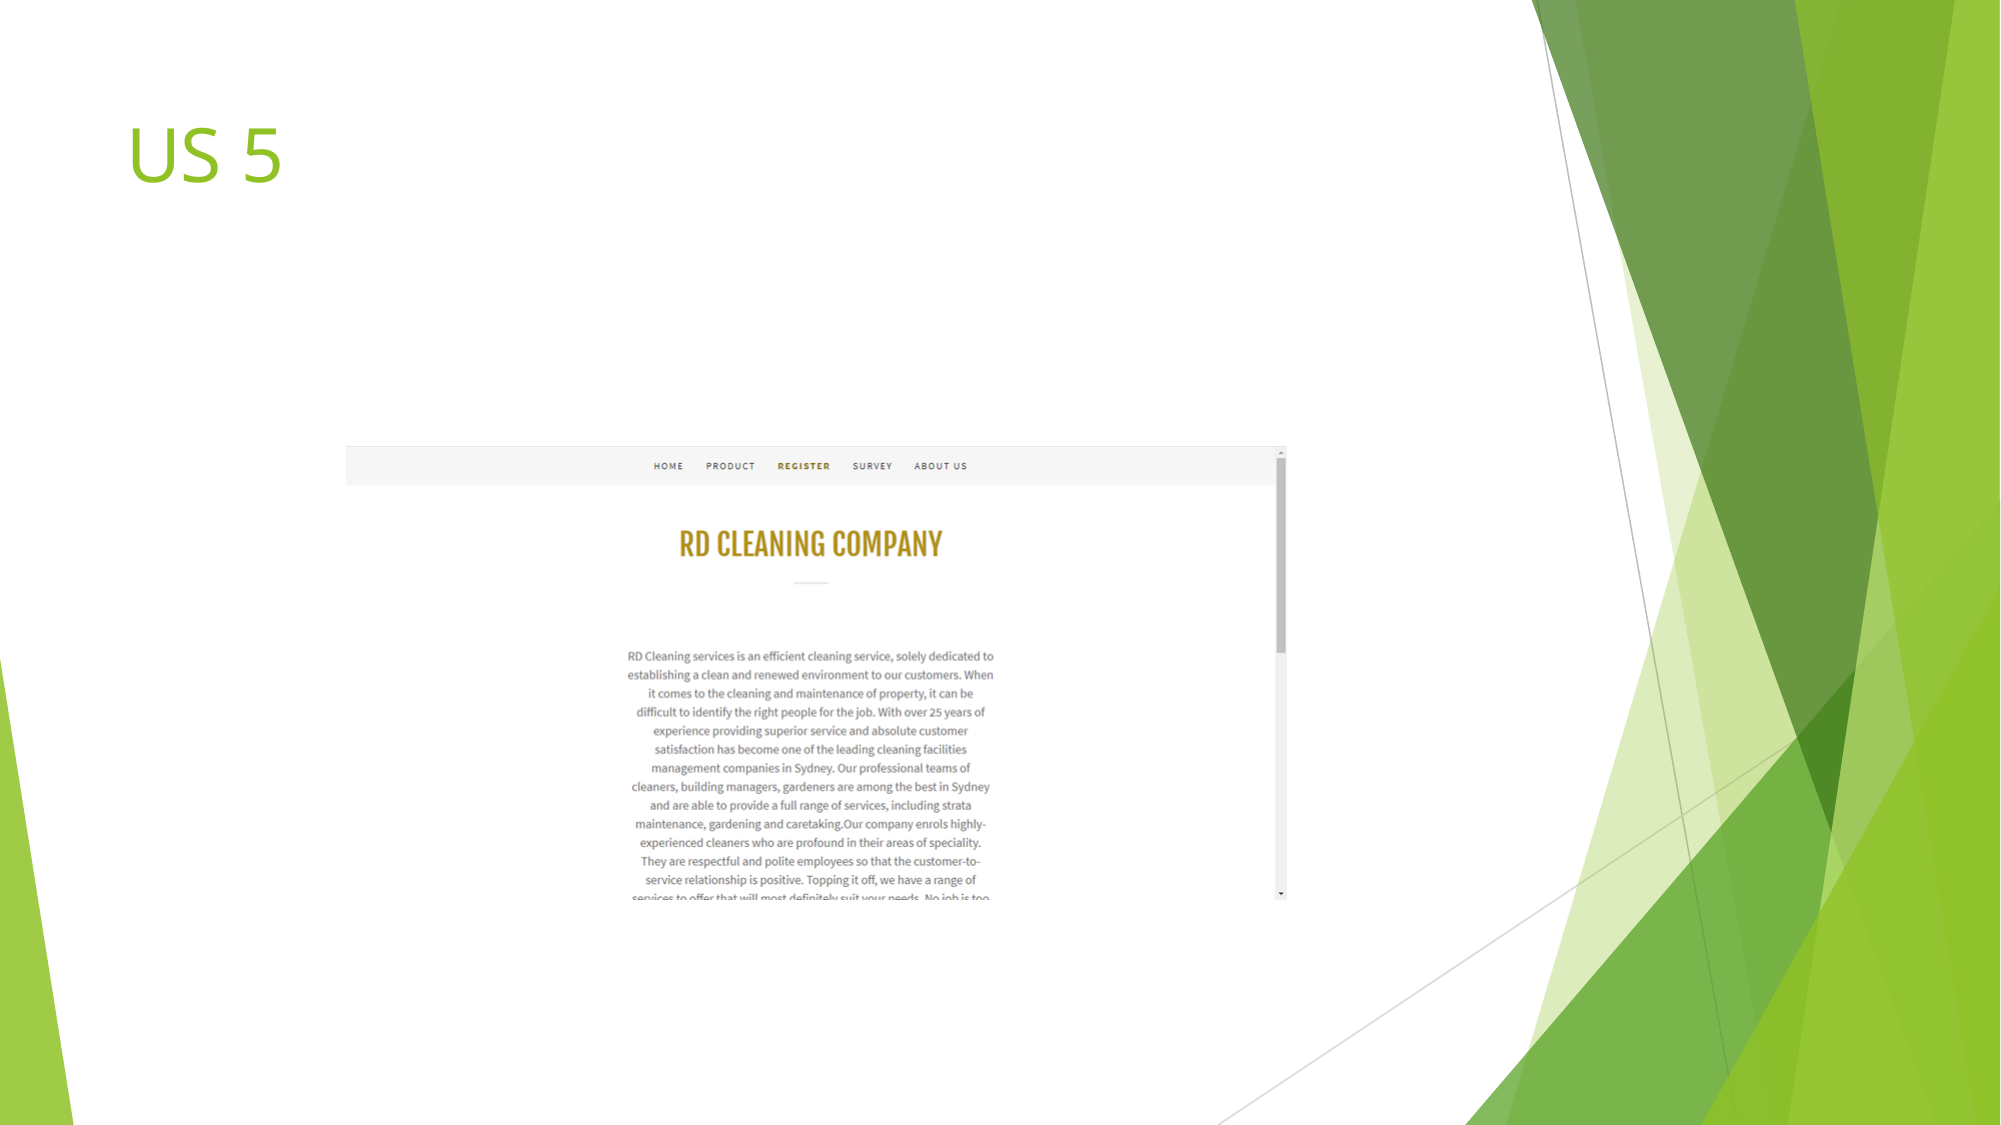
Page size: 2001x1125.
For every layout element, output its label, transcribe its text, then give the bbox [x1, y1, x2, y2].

title US 5 [111, 99, 1522, 317]
picture [346, 446, 1287, 900]
